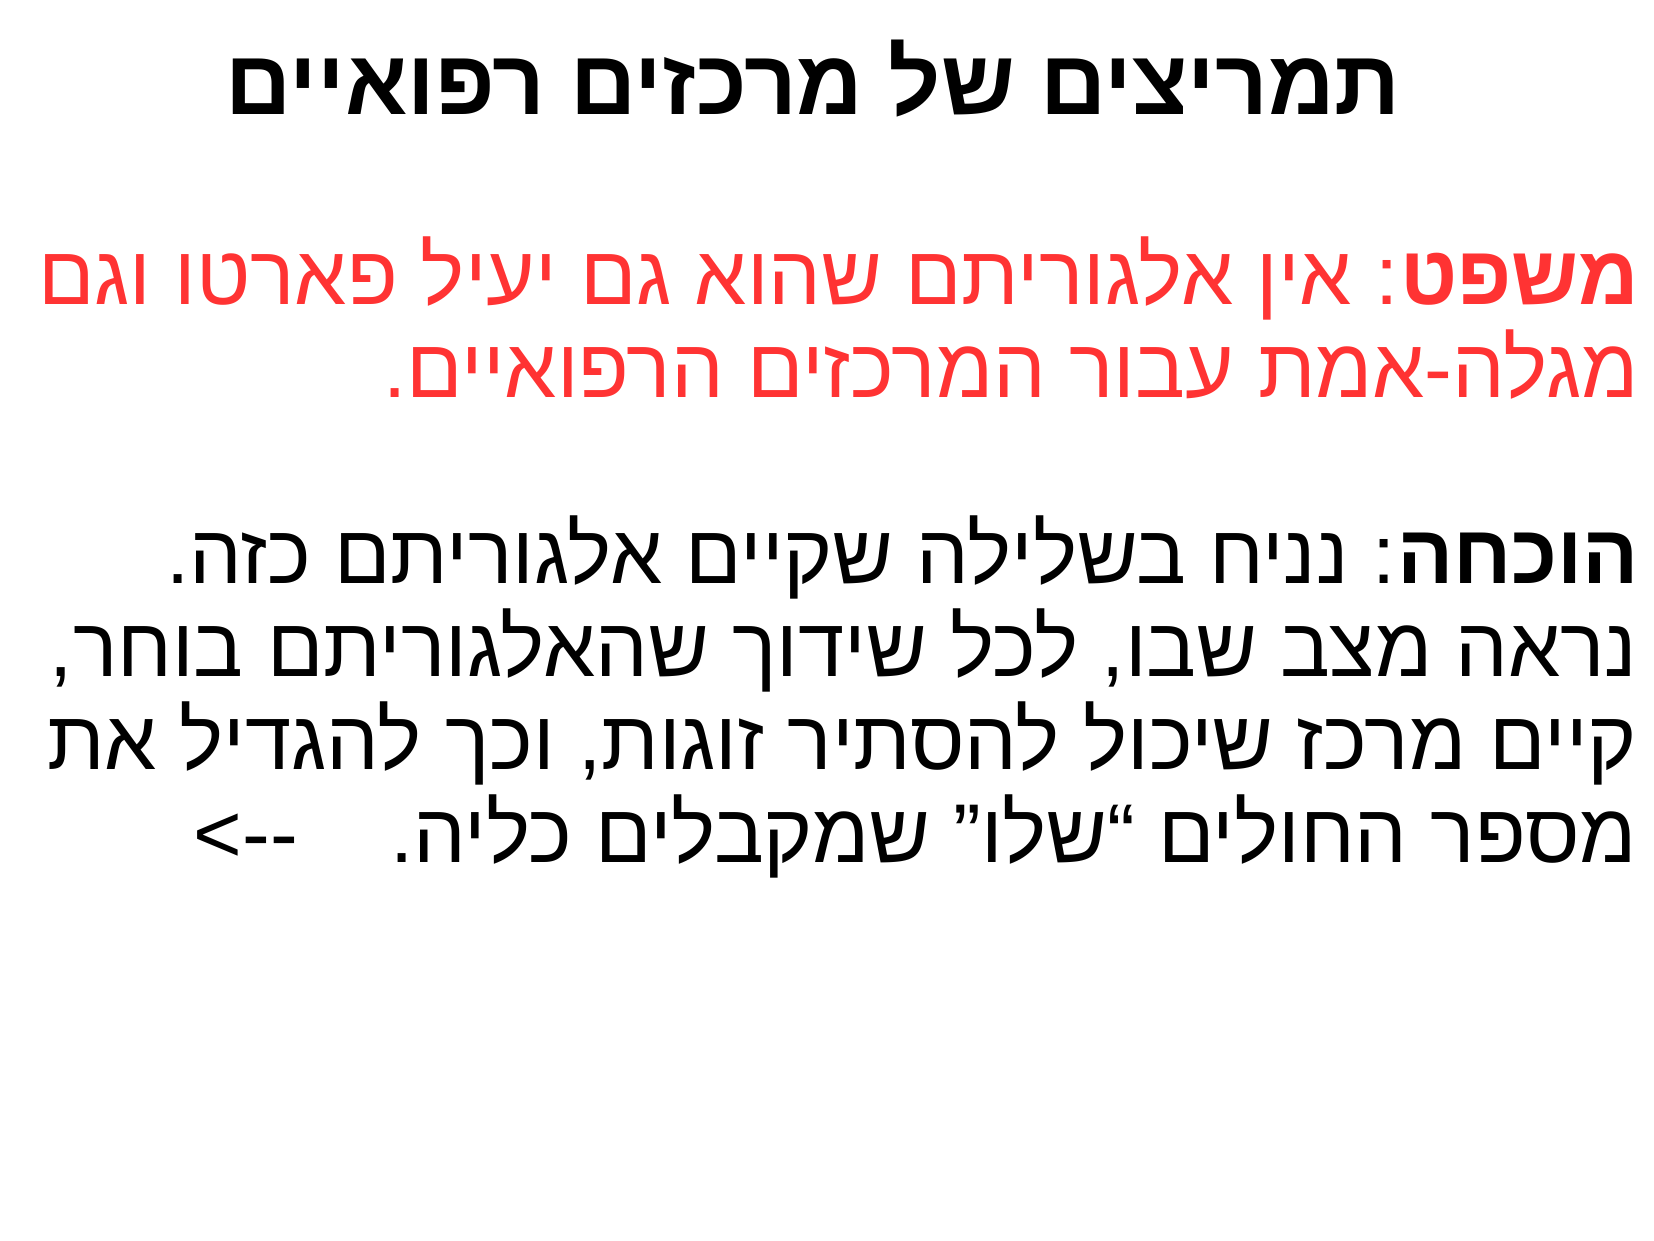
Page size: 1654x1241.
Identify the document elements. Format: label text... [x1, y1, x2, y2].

text_box משפט: אין אלגוריתם שהוא גם יעיל פארטו וגם מגלה-אמת עבור המרכזים הרפואיים. הוכחה: נניח בשלילה שקיים אלגוריתם כזה. נראה מצב שבו, לכל שידוך שהאלגוריתם בוחר, קיים מרכז שיכול להסתיר זוגות, וכך להגדיל את מספר החולים “שלו” שמקבלים כליה. --> [15, 221, 1654, 946]
title תמריצים של מרכזים רפואיים [97, 0, 1531, 166]
